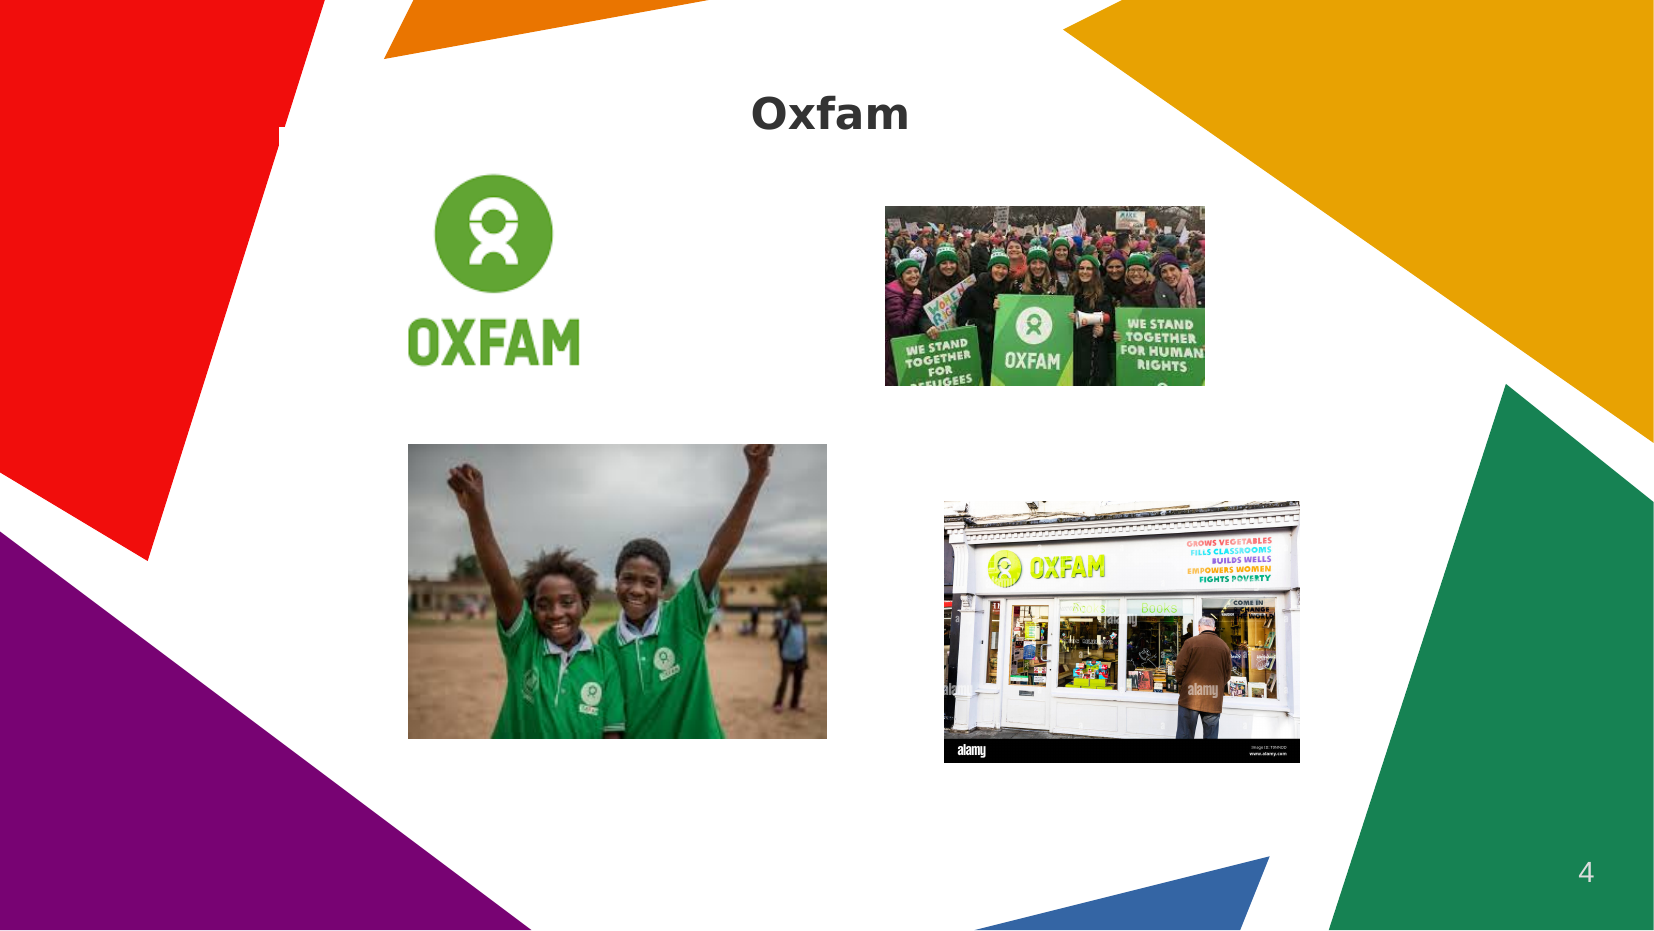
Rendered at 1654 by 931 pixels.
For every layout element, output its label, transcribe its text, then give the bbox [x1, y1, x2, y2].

title Oxfam [289, 37, 1372, 193]
picture [885, 206, 1205, 386]
picture [408, 444, 827, 739]
picture [944, 501, 1300, 763]
picture [279, 127, 709, 414]
